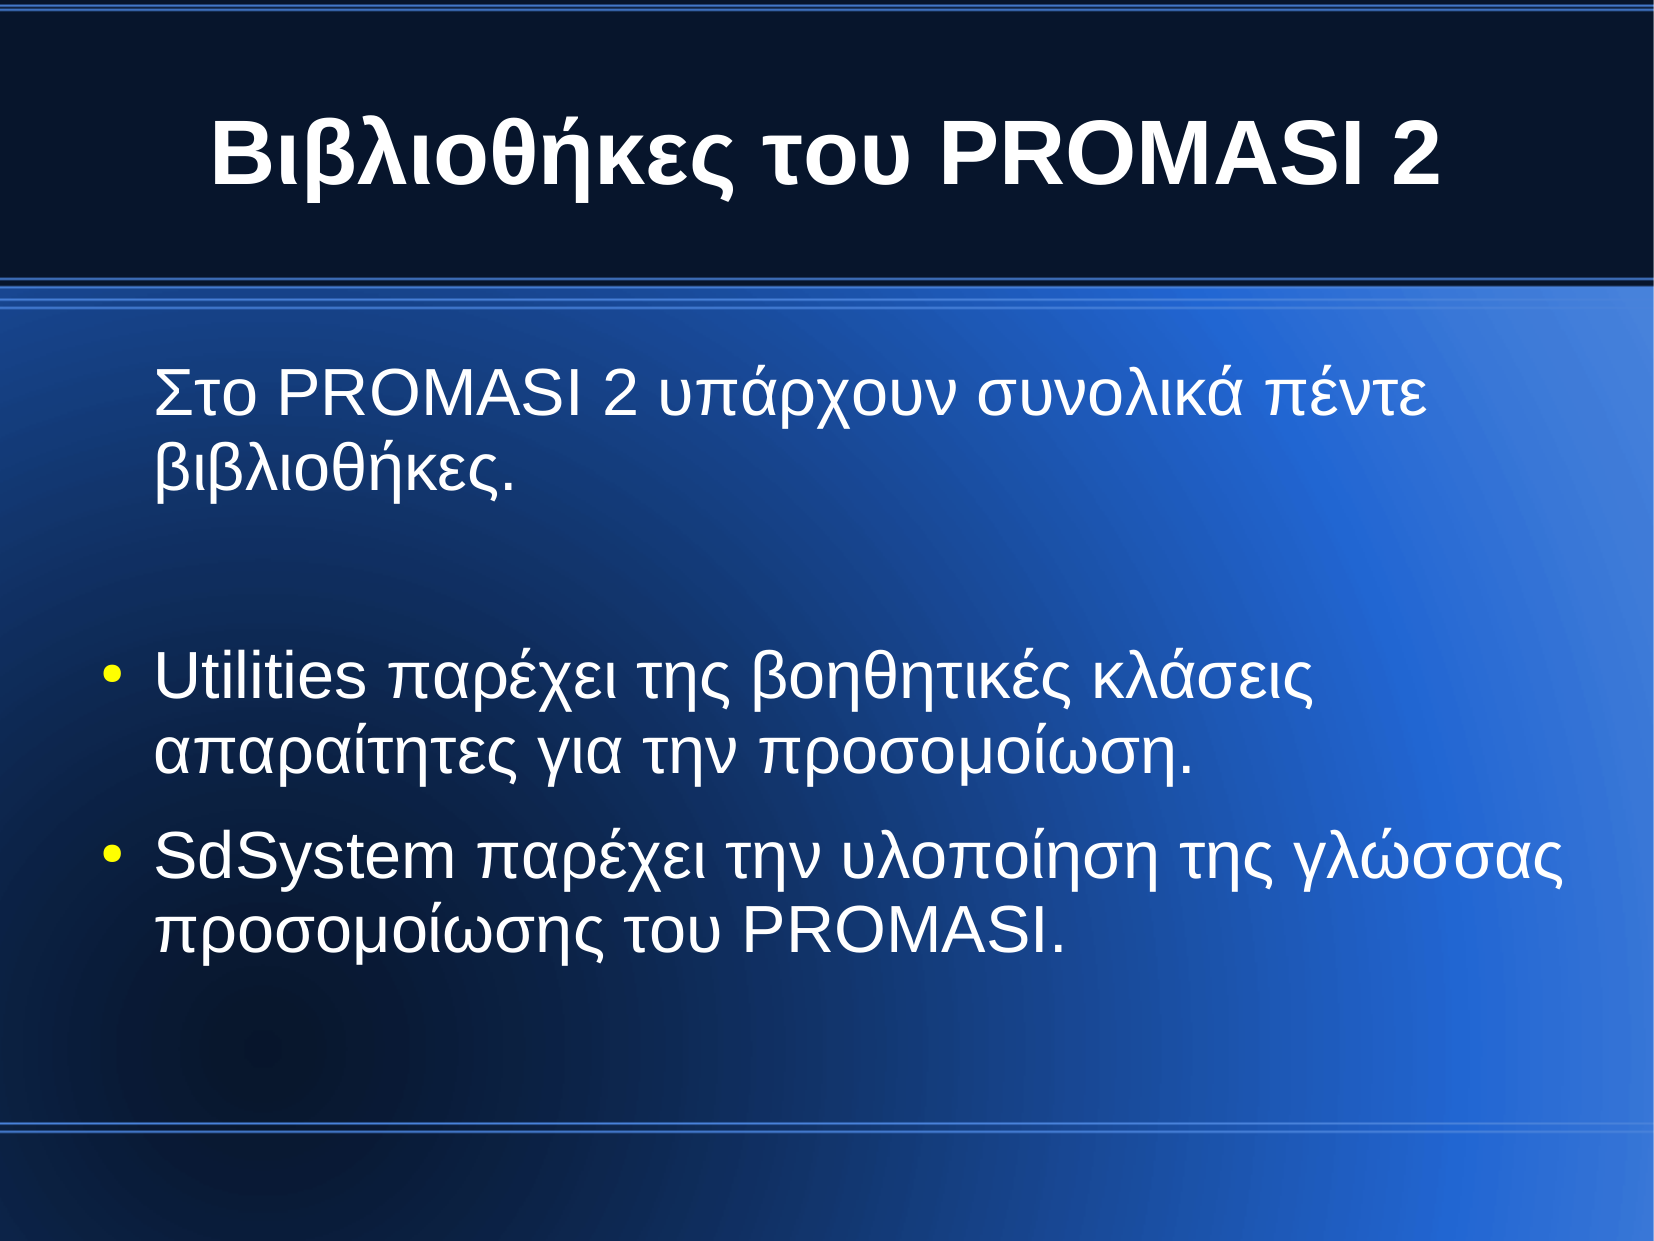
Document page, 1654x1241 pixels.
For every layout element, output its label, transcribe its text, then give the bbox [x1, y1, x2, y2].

title Βιβλιοθήκες του PROMASI 2 [82, 49, 1571, 257]
list Στο PROMASI 2 υπάρχουν συνολικά πέντε βιβλιοθήκες. Utilities παρέχει της βοηθητικές κλάσεις απαραίτητες για την προσομοίωση. SdSystem παρέχει την υλοποίηση της γλώσσας προσομοίωσης του PROMASI. [82, 355, 1571, 1174]
picture [0, 0, 1654, 1241]
